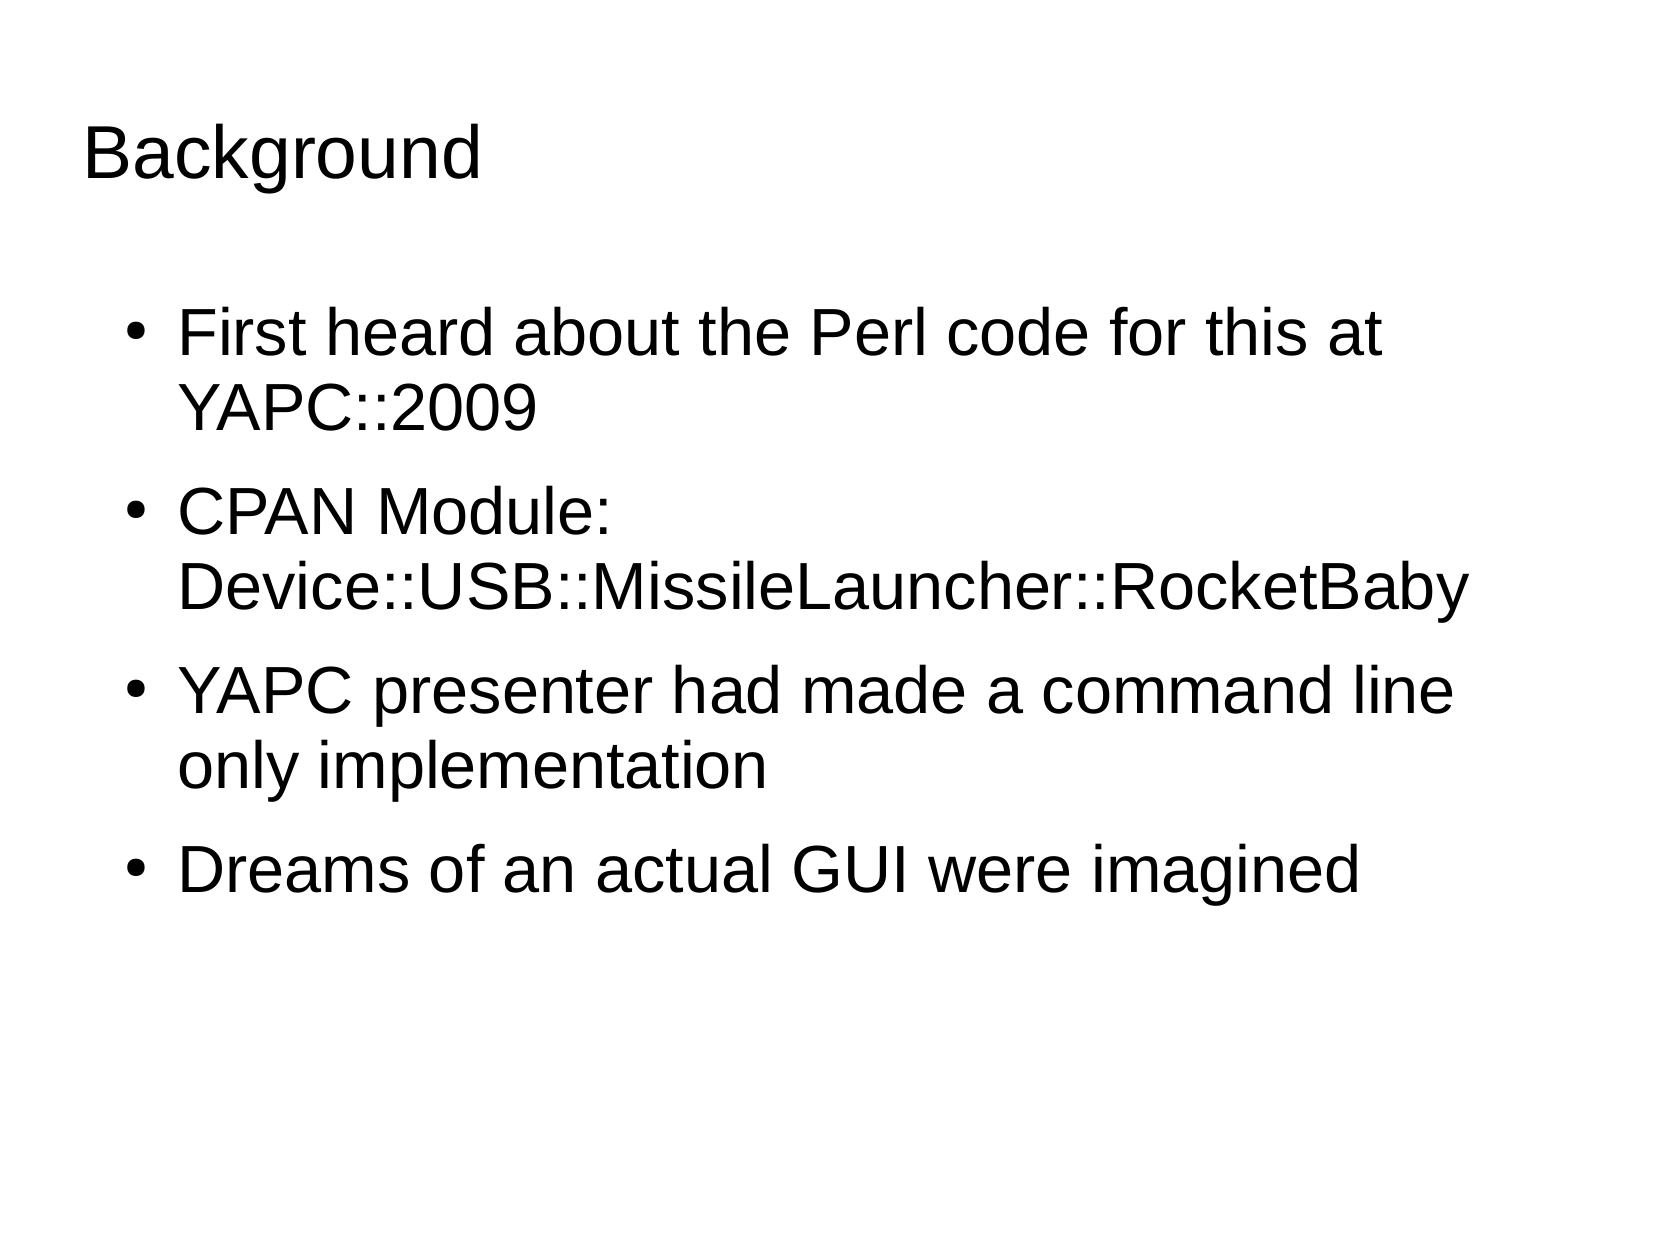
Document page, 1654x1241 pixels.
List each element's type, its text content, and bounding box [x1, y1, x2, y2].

title Background [82, 49, 1571, 257]
list First heard about the Perl code for this at YAPC::2009 CPAN Module: Device::USB::MissileLauncher::RocketBaby YAPC presenter had made a command line only implementation Dreams of an actual GUI were imagined [106, 295, 1595, 1114]
